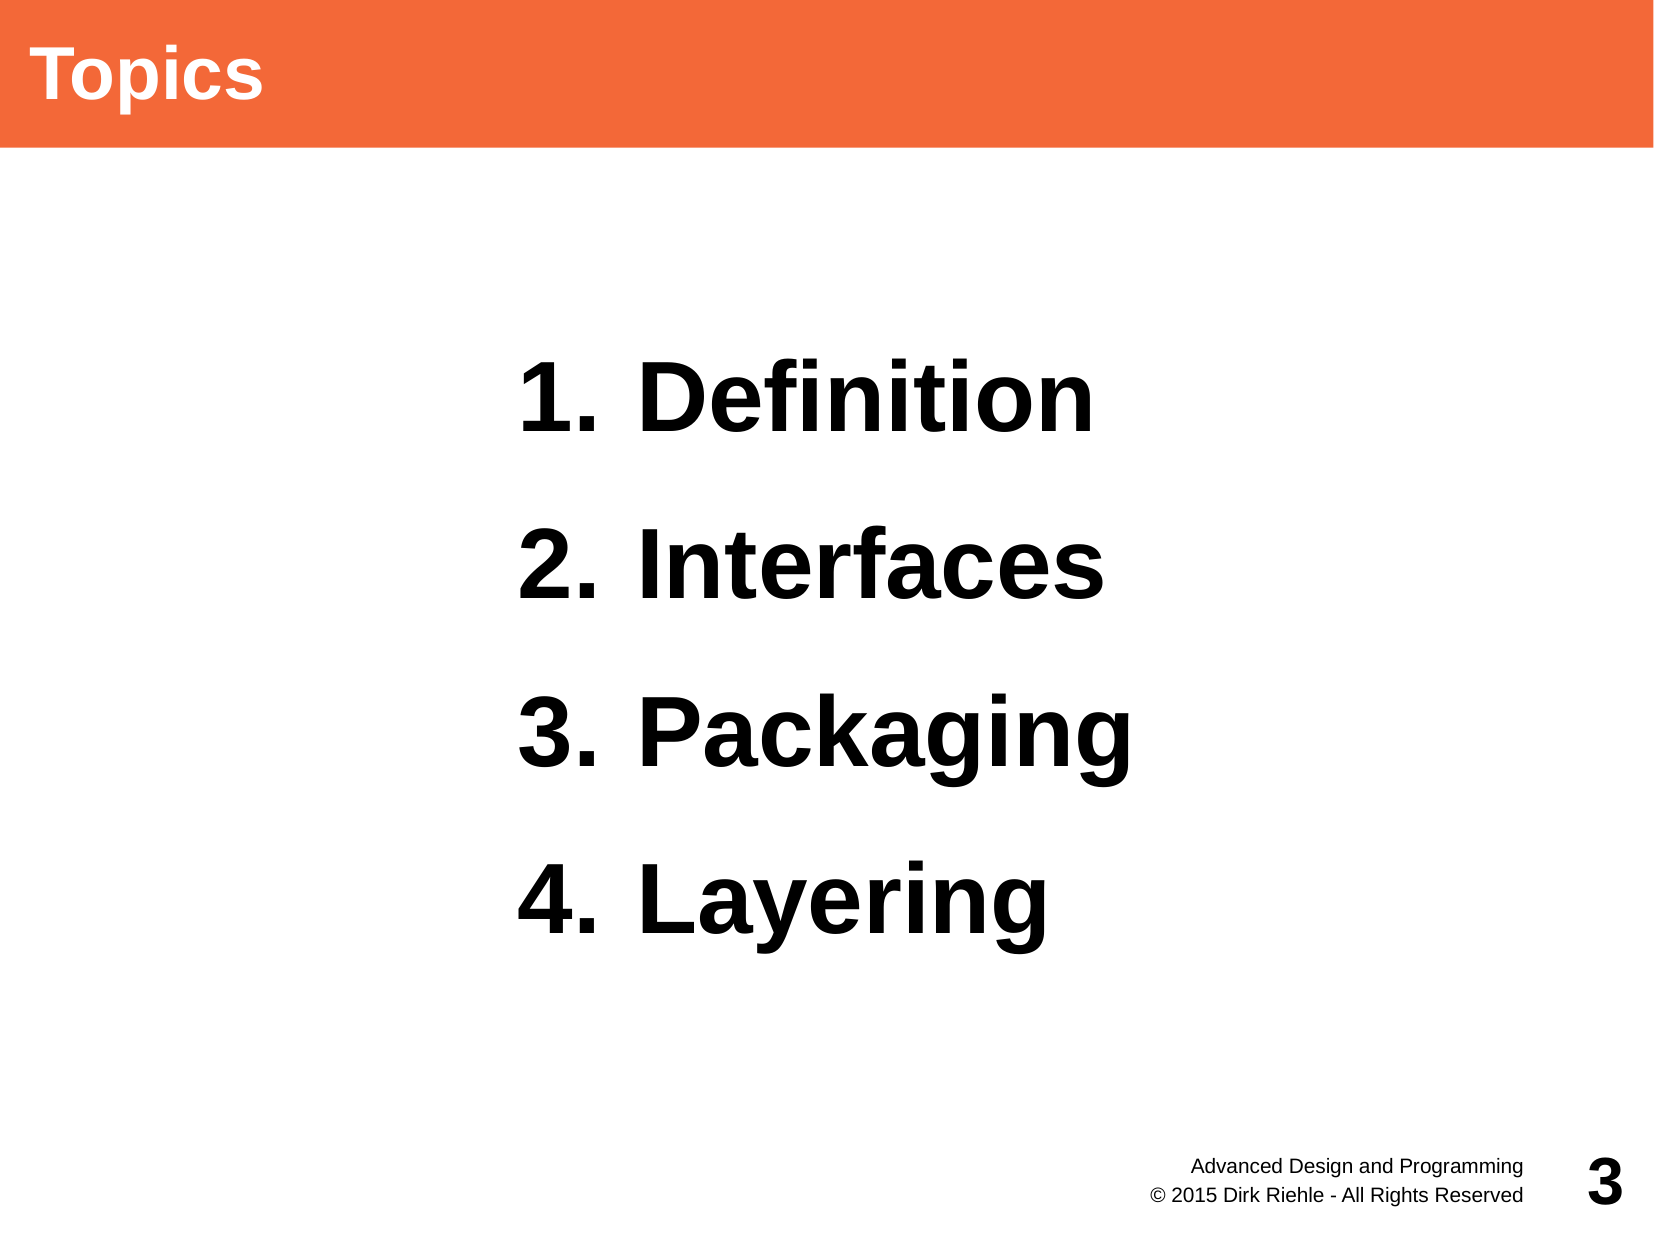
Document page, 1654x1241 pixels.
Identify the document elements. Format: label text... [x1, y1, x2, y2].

subtitle Definition Interfaces Packaging Layering [29, 177, 1625, 1063]
title Topics [0, 0, 1654, 148]
